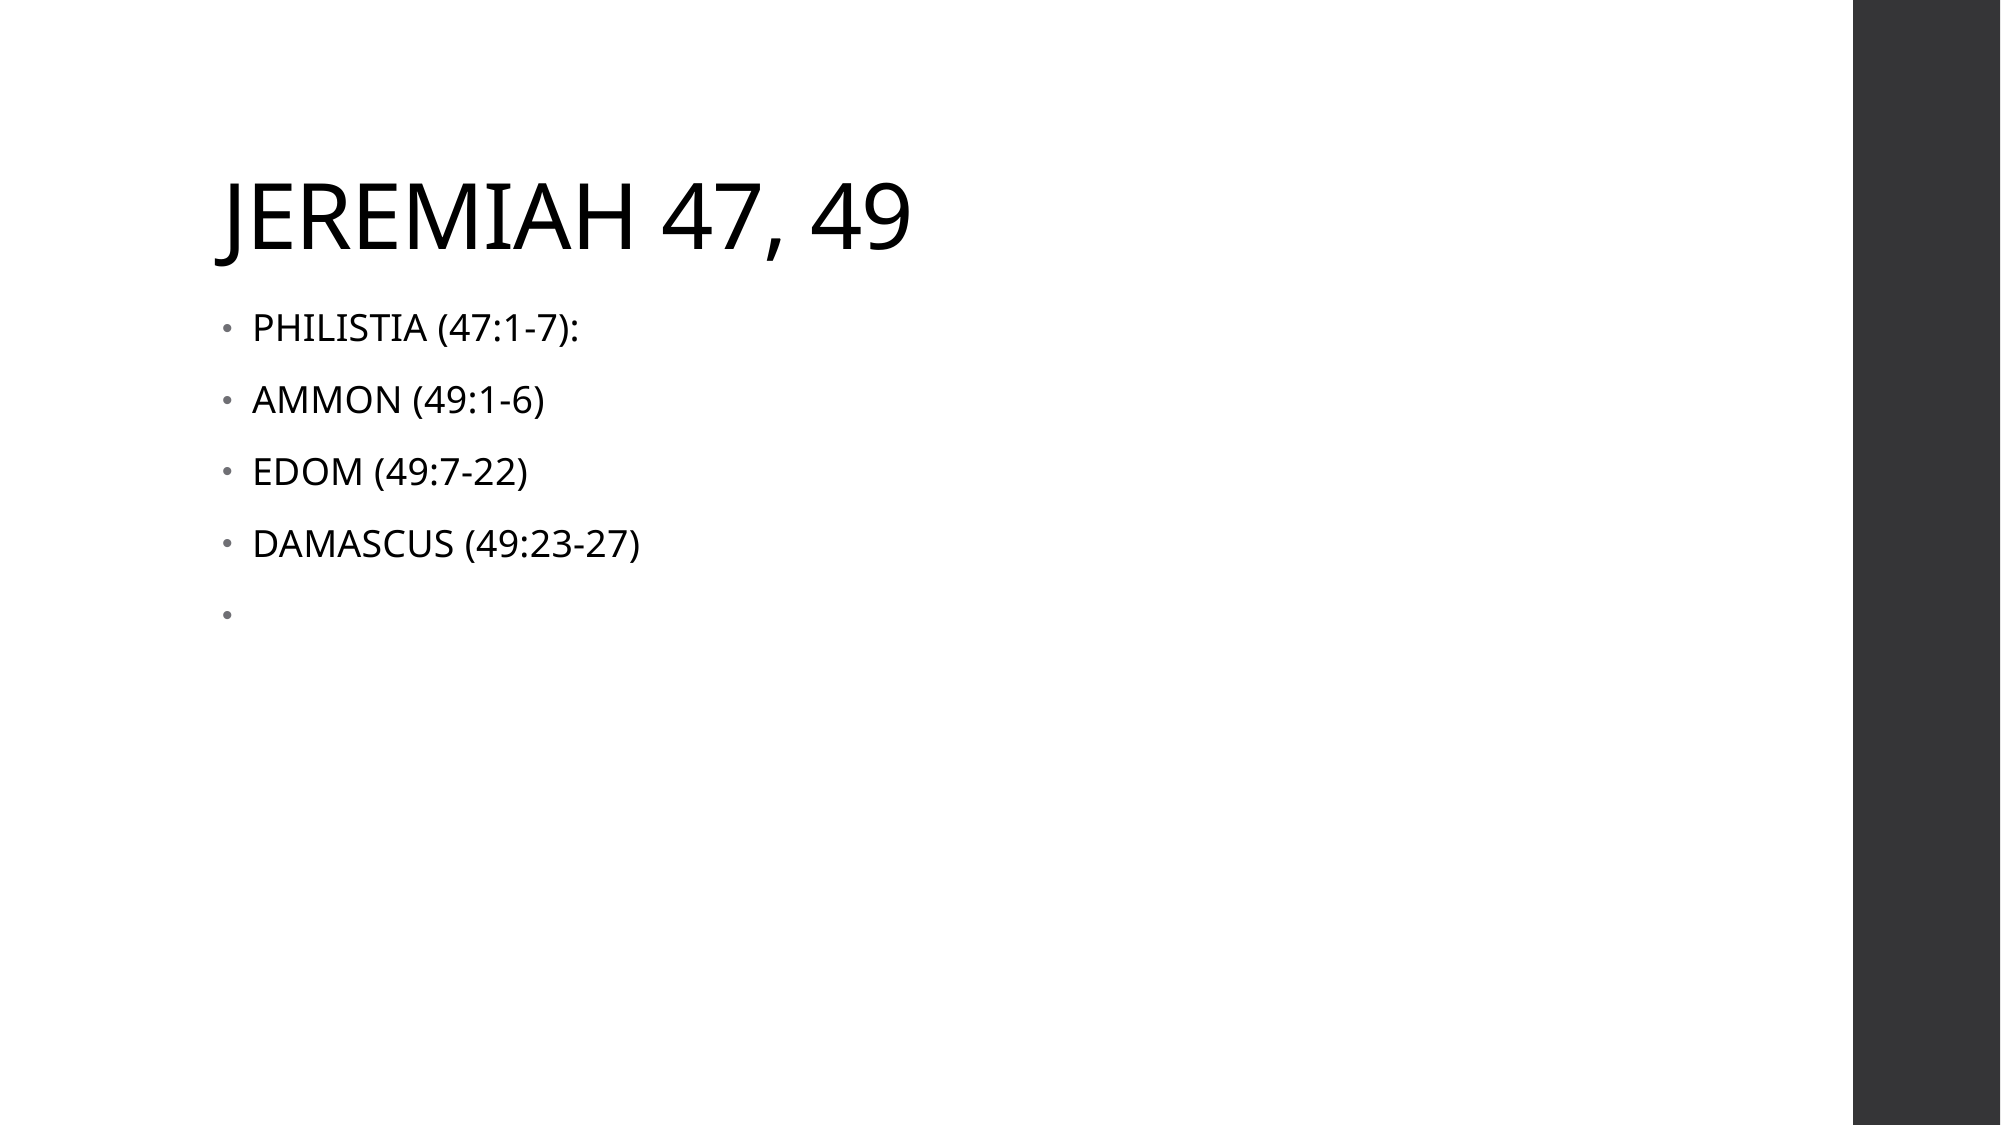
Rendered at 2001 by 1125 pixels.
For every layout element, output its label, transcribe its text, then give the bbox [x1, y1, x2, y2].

title JEREMIAH 47, 49 [206, 60, 1797, 278]
list PHILISTIA (47:1-7): AMMON (49:1-6) EDOM (49:7-22) DAMASCUS (49:23-27) [206, 299, 1617, 1014]
